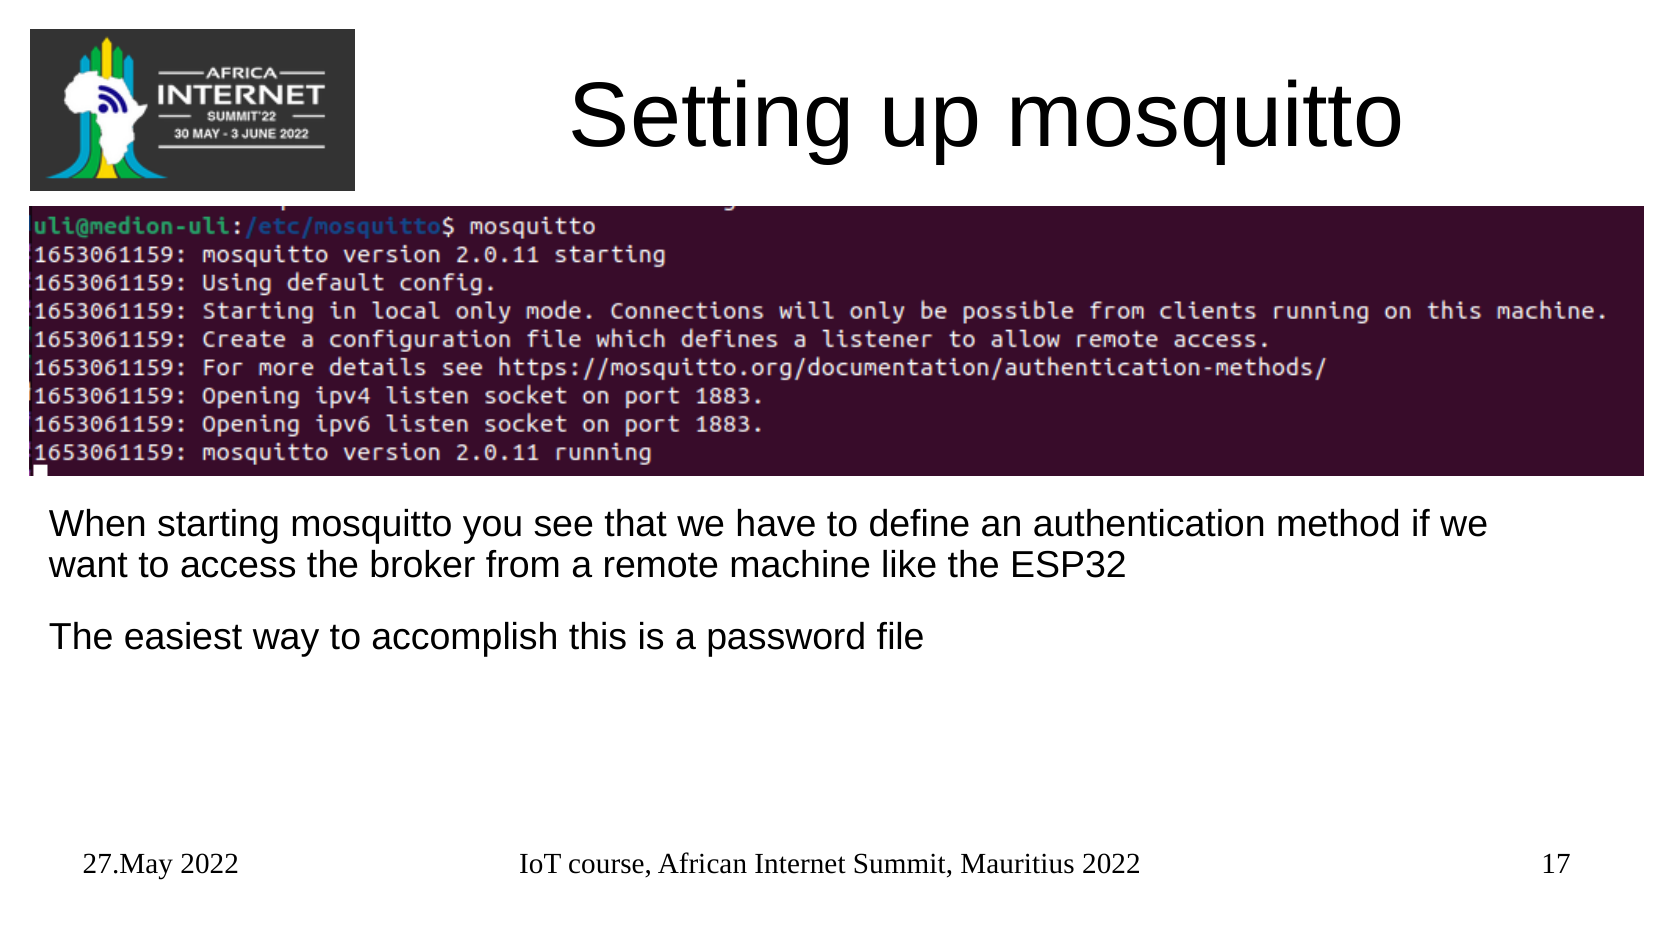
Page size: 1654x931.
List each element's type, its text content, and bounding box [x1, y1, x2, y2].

picture [29, 206, 1644, 476]
picture [30, 29, 355, 191]
list When starting mosquitto you see that we have to define an authentication method if we want to access the broker from a remote machine like the ESP32 The easiest way to accomplish this is a password file [49, 501, 1644, 758]
title Setting up mosquitto [403, 37, 1571, 193]
